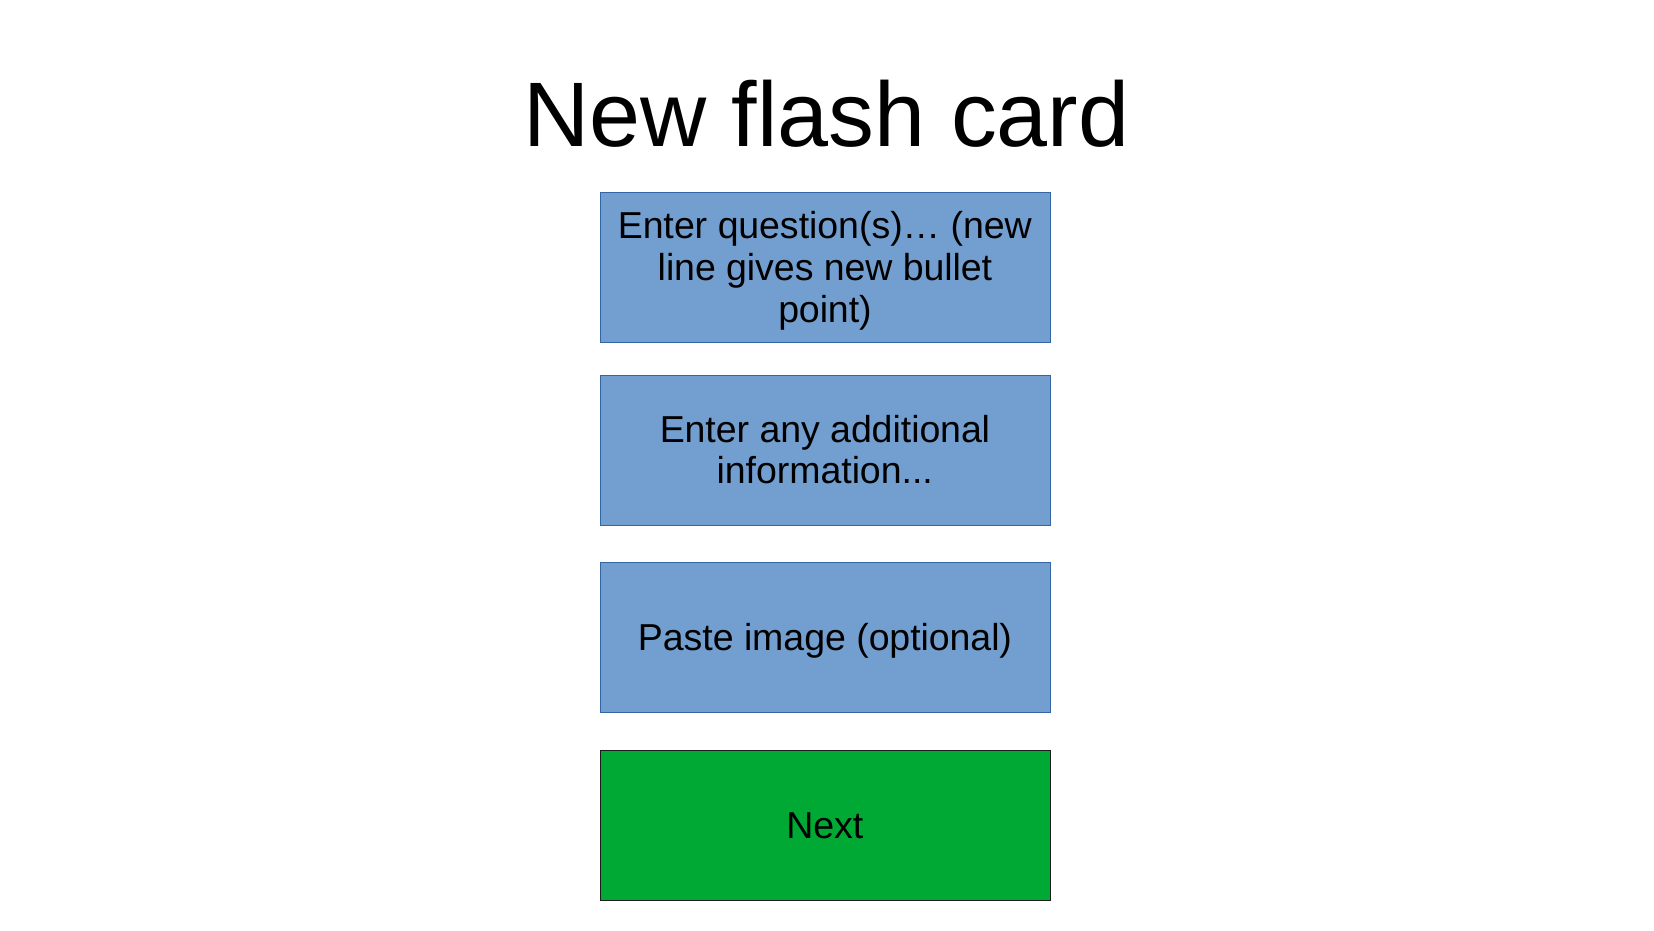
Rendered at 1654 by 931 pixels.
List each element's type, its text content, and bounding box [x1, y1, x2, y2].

text_box Paste image (optional) [600, 562, 1051, 713]
text_box Enter any additional information... [600, 375, 1051, 526]
title New flash card [82, 37, 1571, 193]
text_box Next [600, 750, 1051, 901]
text_box Enter question(s)… (new line gives new bullet point) [600, 192, 1051, 343]
